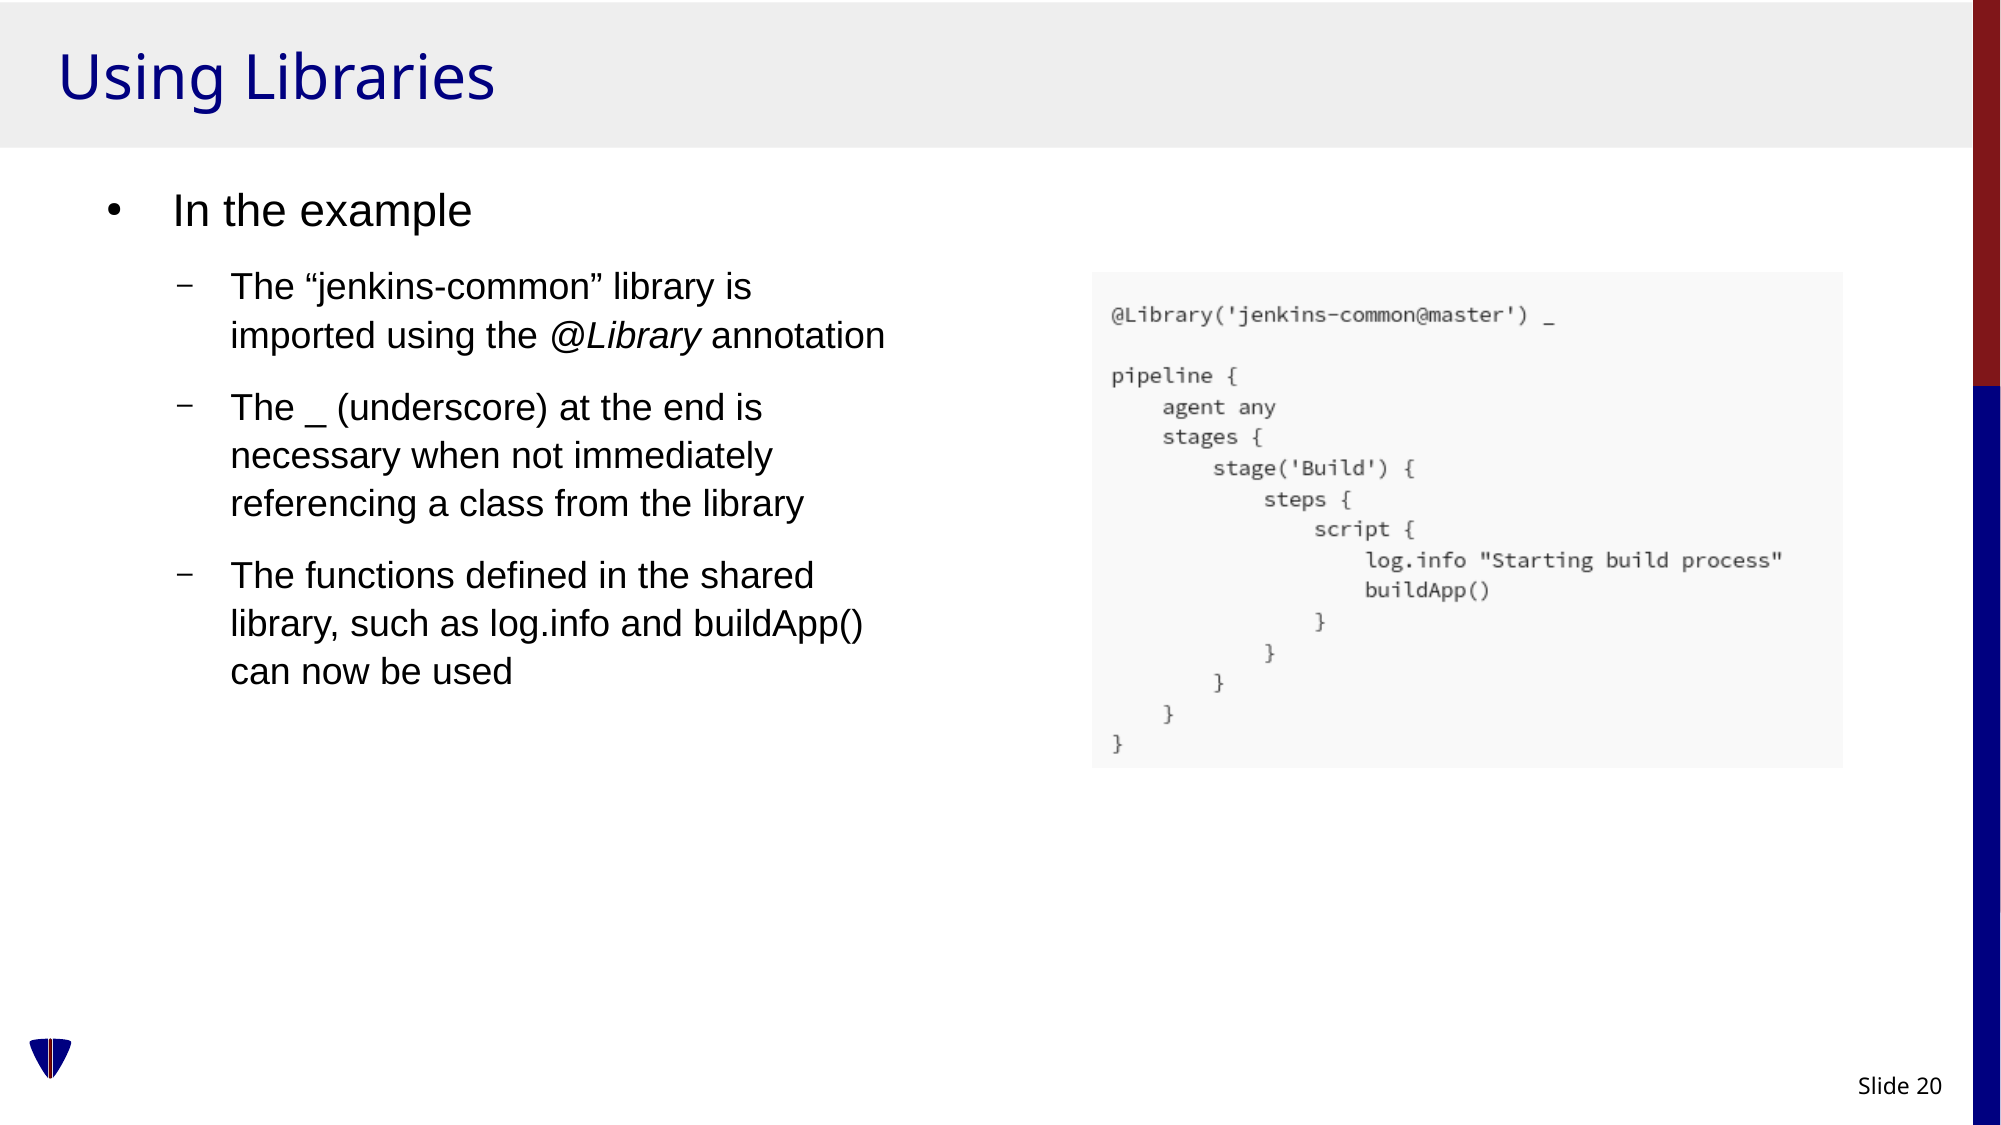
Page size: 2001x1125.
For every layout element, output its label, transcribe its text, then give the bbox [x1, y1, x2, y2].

list In the example The “jenkins-common” library is imported using the @Library annotation The _ (underscore) at the end is necessary when not immediately referencing a class from the library The functions defined in the shared library, such as log.info and buildApp() can now be used [88, 177, 886, 1034]
title Using Libraries [0, 2, 1973, 148]
picture [1092, 272, 1843, 768]
